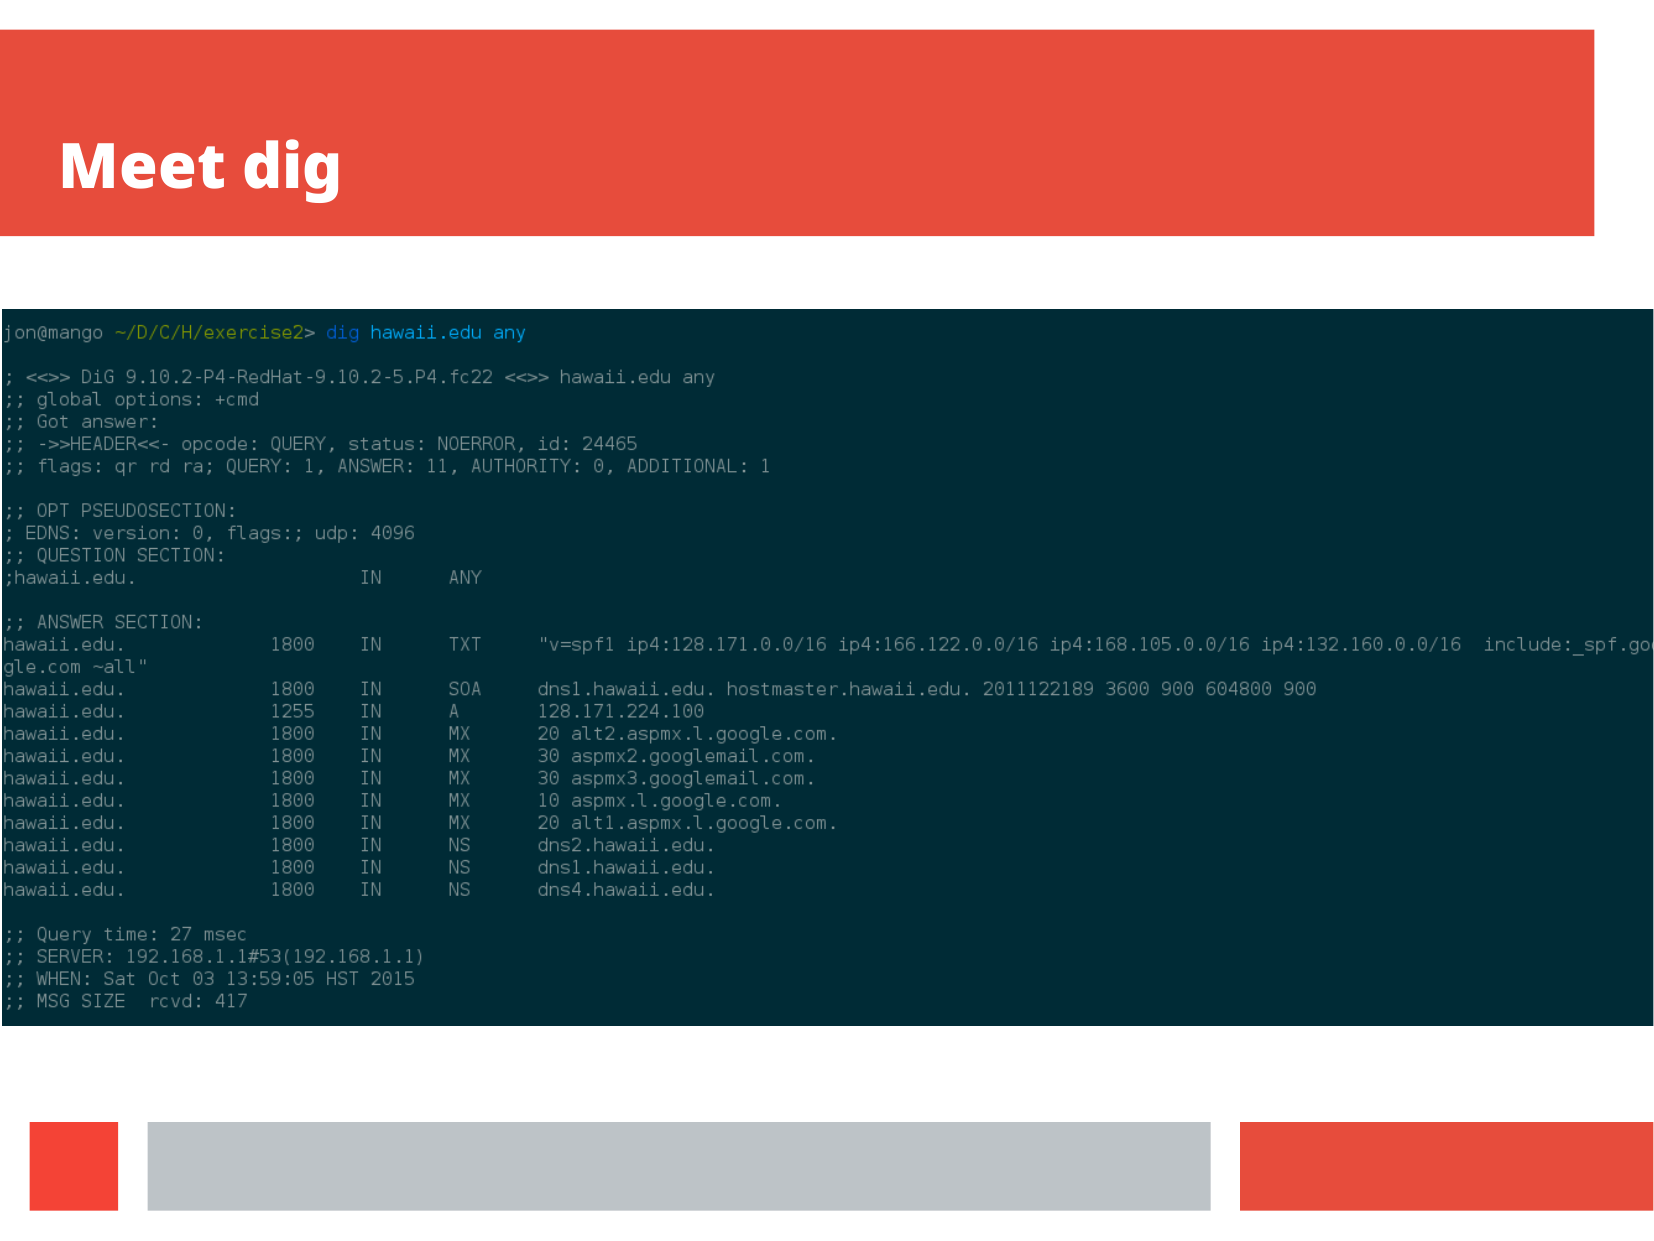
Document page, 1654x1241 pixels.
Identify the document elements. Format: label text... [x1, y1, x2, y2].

picture [94, 861, 102, 873]
picture [16, 842, 27, 851]
picture [817, 820, 825, 828]
picture [339, 459, 346, 472]
picture [762, 797, 770, 806]
picture [595, 886, 603, 895]
picture [94, 574, 102, 583]
picture [239, 972, 246, 985]
picture [461, 374, 468, 383]
picture [372, 370, 380, 383]
picture [283, 838, 291, 851]
picture [239, 396, 246, 405]
picture [72, 972, 79, 985]
picture [372, 571, 376, 583]
picture [174, 973, 178, 985]
picture [751, 730, 758, 739]
picture [219, 370, 223, 382]
picture [695, 864, 703, 873]
picture [795, 730, 802, 739]
picture [951, 686, 959, 695]
picture [695, 637, 703, 650]
picture [83, 686, 90, 695]
picture [283, 329, 291, 338]
picture [573, 641, 580, 650]
picture [795, 775, 803, 783]
picture [717, 459, 725, 472]
picture [884, 686, 892, 695]
picture [1641, 641, 1649, 650]
picture [27, 845, 35, 851]
picture [205, 504, 213, 516]
picture [305, 950, 313, 960]
picture [806, 730, 814, 739]
picture [684, 682, 692, 695]
picture [61, 820, 68, 829]
picture [862, 686, 873, 695]
picture [717, 820, 725, 832]
picture [83, 753, 90, 762]
picture [38, 641, 46, 650]
picture [1151, 638, 1159, 650]
picture [694, 771, 699, 784]
picture [194, 972, 202, 985]
picture [72, 663, 79, 672]
picture [650, 820, 658, 832]
picture [294, 860, 302, 873]
picture [339, 978, 347, 985]
picture [61, 329, 68, 338]
picture [283, 860, 291, 873]
picture [595, 797, 603, 806]
picture [38, 753, 46, 762]
picture [784, 686, 792, 695]
picture [305, 838, 313, 851]
picture [116, 396, 124, 405]
picture [817, 686, 825, 695]
picture [940, 682, 948, 695]
picture [93, 392, 98, 405]
picture [105, 775, 113, 784]
picture [406, 441, 413, 450]
picture [372, 749, 376, 761]
picture [361, 950, 369, 962]
picture [227, 459, 235, 470]
picture [1118, 682, 1126, 695]
picture [597, 817, 601, 829]
picture [929, 686, 937, 695]
picture [586, 817, 590, 829]
picture [294, 972, 302, 985]
picture [305, 816, 313, 829]
picture [394, 459, 402, 472]
picture [38, 396, 46, 409]
picture [283, 883, 291, 895]
picture [639, 820, 647, 829]
picture [1307, 682, 1315, 695]
picture [161, 998, 167, 1007]
picture [239, 931, 245, 940]
picture [550, 704, 558, 717]
picture [83, 708, 90, 717]
picture [673, 753, 680, 762]
picture [60, 972, 68, 985]
picture [305, 704, 313, 717]
picture [573, 730, 580, 739]
picture [328, 530, 335, 539]
picture [450, 682, 458, 695]
picture [651, 686, 658, 695]
picture [172, 548, 179, 560]
picture [94, 437, 102, 449]
picture [94, 816, 102, 829]
picture [639, 459, 646, 472]
picture [996, 682, 1003, 695]
picture [550, 686, 558, 695]
picture [219, 994, 223, 1006]
picture [72, 396, 79, 405]
picture [1319, 638, 1326, 650]
picture [495, 459, 502, 472]
picture [617, 890, 625, 895]
picture [511, 437, 515, 449]
picture [728, 775, 736, 784]
picture [46, 972, 50, 984]
picture [662, 797, 669, 810]
picture [684, 775, 692, 788]
picture [183, 370, 191, 383]
picture [617, 689, 625, 695]
picture [27, 801, 35, 806]
picture [795, 753, 803, 761]
picture [261, 370, 269, 383]
picture [728, 753, 736, 762]
picture [83, 797, 90, 806]
picture [294, 437, 302, 450]
picture [38, 994, 46, 1006]
picture [294, 816, 302, 829]
picture [161, 372, 168, 383]
picture [584, 437, 591, 450]
picture [105, 548, 113, 561]
picture [161, 976, 167, 985]
picture [60, 396, 68, 405]
picture [628, 443, 636, 450]
picture [606, 775, 614, 784]
picture [528, 459, 537, 472]
picture [717, 775, 725, 784]
picture [773, 753, 779, 762]
picture [194, 548, 202, 561]
picture [138, 504, 146, 516]
picture [294, 771, 302, 784]
picture [38, 504, 46, 516]
picture [461, 867, 469, 873]
picture [27, 329, 35, 337]
picture [305, 637, 313, 650]
picture [1008, 682, 1013, 695]
picture [5, 797, 13, 806]
picture [728, 820, 736, 829]
picture [806, 820, 814, 829]
picture [462, 638, 469, 650]
picture [684, 637, 692, 643]
picture [83, 775, 90, 784]
picture [272, 437, 280, 452]
picture [695, 797, 703, 810]
picture [795, 820, 802, 829]
picture [1040, 682, 1048, 695]
picture [550, 749, 558, 762]
picture [617, 845, 625, 851]
picture [539, 842, 547, 851]
picture [639, 730, 647, 739]
picture [628, 730, 636, 739]
picture [305, 794, 313, 806]
picture [1597, 641, 1604, 650]
picture [305, 977, 313, 985]
picture [16, 820, 27, 829]
picture [461, 749, 469, 762]
picture [294, 637, 302, 650]
picture [573, 374, 580, 383]
picture [339, 972, 346, 978]
picture [706, 753, 714, 762]
picture [1296, 682, 1304, 695]
picture [706, 775, 714, 784]
picture [61, 374, 69, 381]
picture [561, 864, 569, 873]
picture [94, 771, 102, 784]
picture [1508, 641, 1514, 650]
picture [38, 708, 46, 717]
picture [673, 842, 681, 851]
picture [83, 641, 90, 650]
picture [229, 972, 234, 985]
picture [105, 798, 113, 806]
picture [16, 753, 27, 762]
picture [5, 730, 13, 739]
picture [49, 994, 57, 1007]
picture [480, 438, 484, 449]
picture [628, 771, 636, 784]
picture [250, 530, 257, 539]
picture [606, 886, 617, 895]
picture [94, 329, 102, 338]
picture [205, 972, 213, 985]
picture [606, 842, 617, 851]
picture [27, 689, 35, 695]
picture [539, 771, 547, 784]
picture [5, 775, 13, 784]
picture [1586, 641, 1593, 650]
picture [272, 530, 280, 539]
picture [1085, 682, 1092, 692]
picture [673, 886, 681, 895]
picture [539, 864, 547, 873]
picture [105, 978, 113, 985]
picture [561, 686, 569, 695]
picture [1051, 688, 1059, 695]
picture [372, 727, 376, 739]
picture [740, 820, 747, 829]
picture [350, 441, 358, 450]
picture [127, 530, 135, 539]
picture [38, 775, 46, 784]
picture [283, 749, 291, 762]
picture [38, 956, 46, 962]
picture [1274, 641, 1282, 650]
picture [372, 441, 380, 450]
picture [454, 862, 458, 873]
picture [18, 660, 22, 673]
picture [673, 459, 680, 471]
picture [550, 794, 558, 806]
picture [461, 437, 469, 450]
picture [650, 374, 658, 383]
picture [61, 686, 68, 695]
picture [550, 886, 558, 895]
picture [350, 952, 358, 962]
picture [650, 753, 658, 765]
picture [450, 437, 458, 450]
picture [151, 370, 156, 383]
picture [16, 797, 27, 806]
picture [194, 526, 202, 539]
picture [784, 753, 792, 762]
picture [574, 682, 579, 695]
picture [851, 686, 859, 695]
picture [695, 686, 703, 695]
picture [172, 396, 180, 405]
picture [1363, 640, 1371, 650]
picture [539, 886, 547, 895]
picture [45, 375, 58, 381]
picture [83, 548, 90, 561]
picture [94, 838, 102, 851]
picture [16, 775, 27, 784]
picture [27, 574, 46, 583]
picture [606, 437, 612, 446]
picture [94, 638, 102, 650]
picture [27, 663, 35, 673]
picture [94, 883, 102, 895]
picture [239, 370, 246, 379]
picture [461, 838, 469, 851]
picture [294, 838, 302, 851]
picture [283, 374, 291, 383]
picture [105, 376, 113, 383]
picture [751, 797, 758, 806]
picture [161, 396, 168, 405]
picture [550, 864, 558, 873]
picture [283, 727, 291, 739]
picture [294, 749, 302, 762]
picture [105, 1001, 112, 1007]
picture [1263, 684, 1271, 695]
picture [751, 686, 758, 695]
picture [216, 504, 220, 516]
picture [27, 708, 36, 717]
picture [561, 886, 569, 895]
picture [249, 950, 258, 962]
picture [461, 682, 469, 695]
picture [16, 708, 27, 717]
picture [49, 615, 53, 628]
picture [194, 441, 202, 450]
picture [561, 842, 569, 851]
picture [49, 549, 57, 561]
picture [305, 749, 313, 762]
picture [49, 931, 57, 940]
picture [595, 864, 603, 873]
picture [5, 864, 13, 873]
picture [584, 641, 591, 650]
picture [83, 842, 90, 851]
picture [380, 459, 391, 472]
picture [124, 418, 135, 427]
picture [450, 704, 458, 717]
picture [740, 686, 747, 695]
picture [450, 571, 458, 583]
picture [99, 950, 103, 962]
picture [305, 727, 313, 739]
picture [764, 684, 768, 695]
picture [205, 329, 213, 338]
picture [5, 641, 13, 650]
picture [628, 820, 636, 829]
picture [717, 797, 725, 806]
picture [717, 753, 725, 761]
picture [651, 842, 658, 851]
picture [172, 615, 180, 626]
picture [294, 727, 302, 739]
picture [83, 396, 91, 405]
picture [372, 704, 376, 716]
picture [595, 728, 601, 739]
picture [5, 753, 13, 761]
picture [27, 642, 36, 650]
picture [684, 704, 692, 717]
picture [205, 548, 209, 560]
picture [463, 771, 469, 784]
picture [606, 753, 614, 761]
picture [94, 504, 102, 510]
picture [673, 864, 681, 873]
picture [1518, 637, 1523, 650]
picture [283, 771, 291, 784]
picture [375, 526, 379, 539]
picture [443, 437, 447, 449]
picture [372, 972, 380, 985]
picture [539, 686, 547, 695]
picture [138, 548, 146, 555]
picture [105, 753, 113, 762]
picture [194, 463, 202, 472]
picture [684, 838, 692, 851]
picture [762, 638, 770, 650]
picture [573, 775, 580, 784]
picture [227, 329, 235, 338]
picture [6, 664, 13, 676]
picture [38, 927, 46, 942]
picture [784, 775, 792, 784]
picture [1107, 682, 1115, 695]
picture [305, 682, 313, 695]
picture [695, 842, 703, 851]
picture [49, 504, 57, 516]
picture [116, 615, 124, 628]
picture [684, 883, 692, 895]
picture [305, 883, 313, 895]
picture [372, 638, 376, 650]
picture [227, 396, 234, 405]
picture [305, 329, 314, 337]
picture [61, 843, 68, 851]
picture [985, 682, 992, 695]
picture [773, 820, 781, 829]
picture [396, 972, 401, 985]
picture [1285, 682, 1293, 695]
picture [697, 749, 701, 762]
picture [695, 704, 703, 717]
picture [695, 459, 703, 472]
picture [1062, 641, 1070, 654]
picture [16, 574, 24, 583]
picture [550, 816, 558, 829]
picture [272, 972, 280, 985]
picture [1163, 682, 1170, 692]
picture [639, 374, 647, 383]
picture [16, 730, 27, 739]
picture [506, 460, 514, 471]
picture [261, 459, 270, 472]
picture [561, 704, 569, 717]
picture [60, 615, 90, 628]
picture [662, 730, 669, 739]
picture [227, 441, 235, 450]
picture [94, 727, 102, 739]
picture [239, 441, 246, 450]
picture [450, 816, 458, 827]
picture [1218, 682, 1226, 695]
picture [851, 641, 859, 650]
picture [38, 864, 46, 873]
picture [372, 860, 376, 872]
picture [506, 375, 515, 381]
picture [595, 753, 603, 762]
picture [27, 775, 36, 784]
picture [450, 771, 458, 783]
picture [450, 794, 458, 805]
picture [38, 327, 46, 341]
picture [1541, 638, 1549, 650]
picture [550, 771, 558, 784]
picture [83, 329, 91, 342]
picture [105, 530, 113, 539]
picture [717, 730, 725, 743]
picture [1051, 682, 1059, 687]
picture [38, 886, 46, 895]
picture [1630, 641, 1638, 654]
picture [628, 459, 636, 472]
picture [454, 839, 458, 851]
picture [461, 571, 465, 583]
picture [1129, 682, 1137, 695]
picture [617, 438, 625, 450]
picture [695, 374, 703, 382]
picture [728, 730, 736, 739]
picture [951, 639, 959, 650]
picture [38, 820, 46, 829]
picture [795, 686, 803, 695]
picture [272, 329, 280, 338]
picture [862, 638, 869, 650]
picture [138, 325, 145, 338]
picture [49, 526, 53, 539]
picture [5, 886, 13, 895]
picture [472, 459, 479, 472]
picture [539, 816, 547, 829]
picture [753, 750, 757, 762]
picture [1252, 682, 1259, 695]
picture [406, 529, 413, 539]
picture [372, 794, 376, 806]
picture [372, 838, 376, 850]
picture [573, 820, 580, 829]
picture [72, 548, 79, 555]
picture [639, 704, 647, 710]
picture [60, 931, 68, 940]
picture [606, 864, 617, 873]
picture [684, 753, 692, 765]
picture [60, 548, 68, 561]
picture [1240, 682, 1248, 695]
picture [250, 374, 257, 383]
picture [340, 370, 345, 383]
picture [595, 437, 601, 446]
picture [1207, 682, 1215, 695]
picture [461, 727, 469, 739]
picture [27, 756, 35, 762]
picture [1163, 642, 1170, 650]
picture [817, 730, 825, 739]
picture [1374, 637, 1382, 650]
picture [639, 641, 647, 654]
picture [595, 459, 603, 470]
picture [94, 794, 102, 806]
picture [650, 459, 657, 471]
picture [573, 797, 580, 806]
picture [372, 883, 376, 895]
picture [241, 329, 256, 338]
picture [1452, 637, 1460, 650]
picture [728, 682, 736, 694]
picture [550, 727, 558, 739]
picture [127, 370, 135, 383]
picture [1552, 641, 1560, 650]
picture [873, 689, 881, 695]
picture [205, 931, 213, 939]
picture [394, 370, 402, 383]
picture [450, 727, 458, 738]
picture [1107, 640, 1115, 650]
picture [461, 794, 469, 806]
picture [138, 950, 146, 960]
picture [606, 797, 614, 806]
picture [1073, 682, 1081, 695]
picture [539, 727, 547, 739]
picture [999, 638, 1003, 650]
picture [183, 441, 191, 450]
picture [1396, 637, 1404, 650]
picture [38, 797, 46, 806]
picture [187, 615, 191, 628]
picture [94, 682, 102, 695]
picture [684, 861, 692, 873]
picture [272, 370, 280, 382]
picture [283, 704, 291, 717]
picture [394, 441, 402, 450]
picture [628, 704, 636, 717]
picture [294, 704, 302, 717]
picture [650, 775, 658, 788]
picture [105, 820, 113, 829]
picture [773, 686, 781, 695]
picture [27, 734, 35, 739]
picture [1285, 638, 1292, 650]
picture [283, 682, 291, 695]
picture [1240, 640, 1248, 647]
picture [138, 931, 146, 940]
picture [684, 374, 692, 383]
picture [764, 816, 768, 829]
picture [294, 794, 302, 806]
picture [83, 730, 90, 739]
picture [37, 972, 46, 985]
picture [339, 530, 347, 539]
picture [383, 972, 391, 985]
picture [895, 640, 903, 650]
picture [673, 797, 681, 806]
picture [617, 867, 625, 873]
picture [94, 749, 102, 762]
picture [650, 730, 658, 742]
picture [461, 889, 469, 895]
picture [227, 931, 235, 940]
picture [684, 797, 692, 806]
picture [27, 890, 35, 895]
picture [105, 439, 113, 450]
picture [750, 771, 755, 784]
picture [283, 637, 291, 650]
picture [5, 708, 13, 717]
picture [628, 886, 636, 895]
picture [150, 615, 157, 628]
picture [294, 325, 302, 338]
picture [162, 615, 167, 628]
picture [61, 753, 68, 762]
picture [127, 615, 135, 628]
picture [261, 977, 269, 985]
picture [16, 329, 24, 338]
picture [1422, 638, 1426, 650]
picture [673, 686, 681, 695]
picture [27, 865, 36, 873]
picture [38, 415, 46, 427]
picture [105, 571, 113, 583]
picture [697, 816, 701, 829]
picture [127, 396, 135, 408]
picture [550, 441, 558, 450]
picture [618, 775, 624, 784]
picture [205, 441, 212, 450]
picture [773, 775, 779, 784]
picture [294, 682, 302, 695]
picture [38, 686, 46, 695]
picture [94, 615, 103, 628]
picture [38, 526, 46, 539]
picture [49, 418, 57, 427]
picture [662, 753, 669, 762]
picture [406, 977, 413, 985]
picture [383, 526, 391, 539]
picture [294, 883, 302, 895]
picture [83, 820, 90, 829]
picture [784, 637, 792, 650]
picture [372, 771, 376, 783]
picture [38, 615, 46, 628]
picture [60, 663, 65, 673]
picture [105, 972, 113, 978]
picture [472, 682, 480, 695]
picture [662, 775, 669, 784]
picture [105, 663, 113, 673]
picture [194, 950, 202, 962]
picture [907, 686, 914, 695]
picture [49, 574, 57, 583]
picture [16, 886, 27, 895]
picture [618, 797, 624, 806]
picture [83, 994, 90, 1007]
picture [84, 934, 89, 944]
picture [1185, 638, 1193, 650]
picture [150, 530, 157, 539]
picture [183, 994, 191, 1007]
picture [662, 820, 669, 828]
picture [461, 816, 469, 828]
picture [573, 753, 580, 762]
picture [584, 775, 591, 784]
picture [317, 370, 324, 380]
picture [205, 370, 213, 382]
picture [83, 864, 90, 873]
picture [740, 730, 747, 739]
picture [628, 749, 636, 762]
picture [595, 775, 603, 784]
picture [628, 864, 636, 873]
picture [372, 816, 376, 828]
picture [606, 686, 617, 695]
picture [105, 642, 113, 650]
picture [472, 370, 480, 375]
picture [595, 374, 603, 383]
picture [105, 864, 113, 873]
picture [354, 459, 358, 472]
picture [283, 794, 291, 806]
picture [1140, 682, 1148, 695]
picture [16, 864, 27, 873]
picture [116, 463, 124, 472]
picture [94, 705, 102, 717]
picture [60, 463, 68, 472]
picture [573, 838, 580, 845]
picture [216, 931, 224, 940]
title Meet dig [59, 59, 1595, 207]
picture [83, 418, 91, 427]
picture [394, 526, 402, 536]
picture [216, 441, 224, 450]
picture [94, 418, 102, 427]
picture [116, 422, 124, 427]
picture [673, 775, 680, 784]
picture [283, 816, 291, 829]
picture [116, 976, 124, 985]
picture [584, 797, 591, 806]
picture [250, 396, 257, 405]
picture [628, 842, 636, 851]
picture [450, 749, 458, 760]
picture [751, 820, 758, 832]
picture [1029, 638, 1037, 650]
picture [740, 753, 747, 762]
picture [60, 526, 68, 539]
picture [550, 842, 558, 851]
picture [16, 686, 27, 695]
picture [105, 842, 113, 851]
picture [628, 686, 636, 695]
picture [105, 708, 113, 717]
picture [1118, 637, 1126, 650]
picture [617, 753, 625, 762]
picture [584, 753, 591, 762]
picture [138, 555, 146, 561]
picture [16, 641, 27, 650]
picture [606, 728, 614, 739]
picture [185, 463, 192, 472]
picture [372, 682, 376, 694]
picture [27, 823, 35, 828]
picture [582, 374, 593, 383]
picture [305, 860, 313, 873]
picture [229, 994, 233, 1007]
picture [105, 686, 113, 695]
picture [484, 370, 491, 383]
picture [361, 459, 380, 472]
picture [350, 370, 358, 383]
picture [216, 329, 224, 338]
picture [83, 886, 90, 895]
picture [38, 730, 46, 739]
picture [105, 418, 116, 427]
picture [1185, 684, 1193, 695]
picture [183, 952, 191, 962]
picture [417, 370, 424, 378]
picture [1207, 637, 1215, 650]
picture [38, 548, 46, 563]
picture [127, 931, 135, 940]
picture [261, 530, 269, 542]
picture [817, 640, 825, 647]
picture [539, 749, 547, 762]
picture [454, 884, 458, 895]
picture [1174, 684, 1181, 695]
picture [428, 370, 434, 379]
picture [38, 842, 46, 851]
picture [472, 376, 480, 383]
picture [706, 374, 714, 384]
picture [973, 637, 981, 650]
picture [305, 771, 313, 784]
picture [49, 329, 57, 338]
picture [773, 730, 781, 739]
picture [72, 463, 79, 476]
